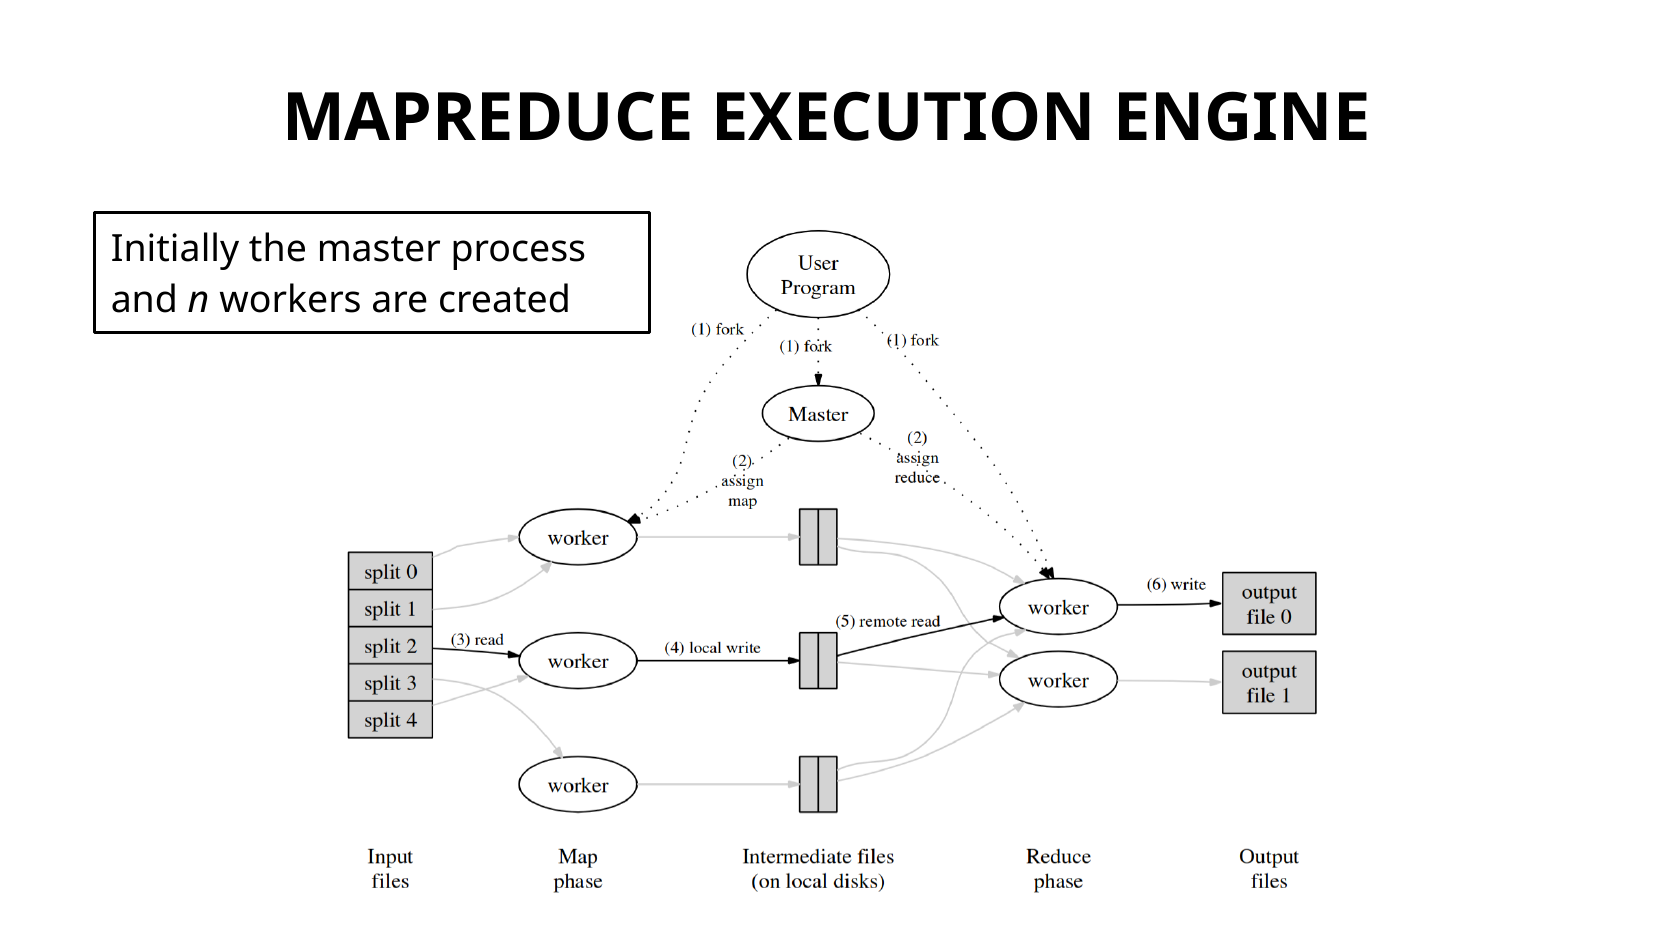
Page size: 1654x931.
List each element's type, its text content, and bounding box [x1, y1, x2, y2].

picture [324, 223, 1329, 900]
text_box Initially the master process and n workers are created [94, 212, 650, 322]
title MAPREDUCE EXECUTION ENGINE [82, 36, 1571, 193]
